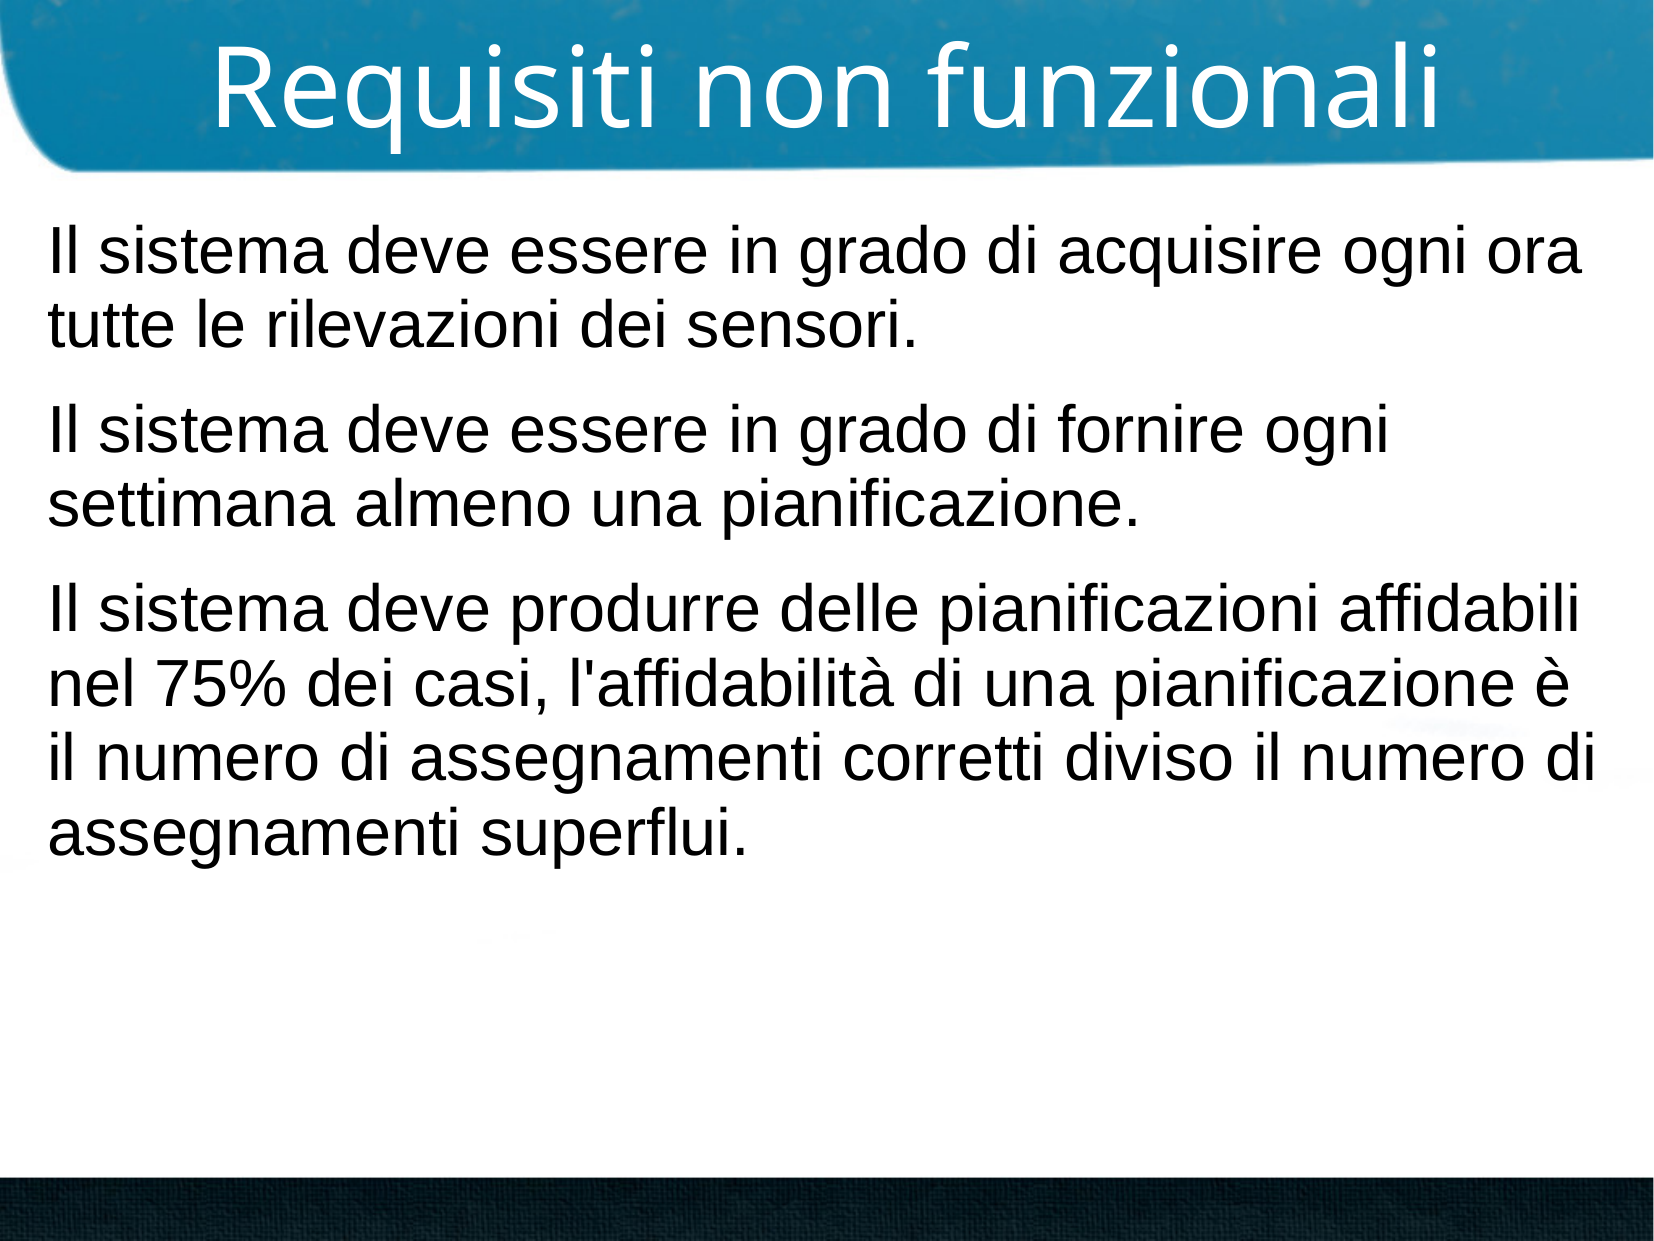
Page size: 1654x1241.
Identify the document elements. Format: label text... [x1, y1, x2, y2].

title Requisiti non funzionali [0, 3, 1654, 166]
picture [0, 166, 1654, 1241]
list Il sistema deve essere in grado di acquisire ogni ora tutte le rilevazioni dei sensori. Il sistema deve essere in grado di fornire ogni settimana almeno una pianificazione. Il sistema deve produrre delle pianificazioni affidabili nel 75% dei casi, l'affidabilità di una pianificazione è il numero di assegnamenti corretti diviso il numero di assegnamenti superflui. [47, 212, 1619, 1134]
